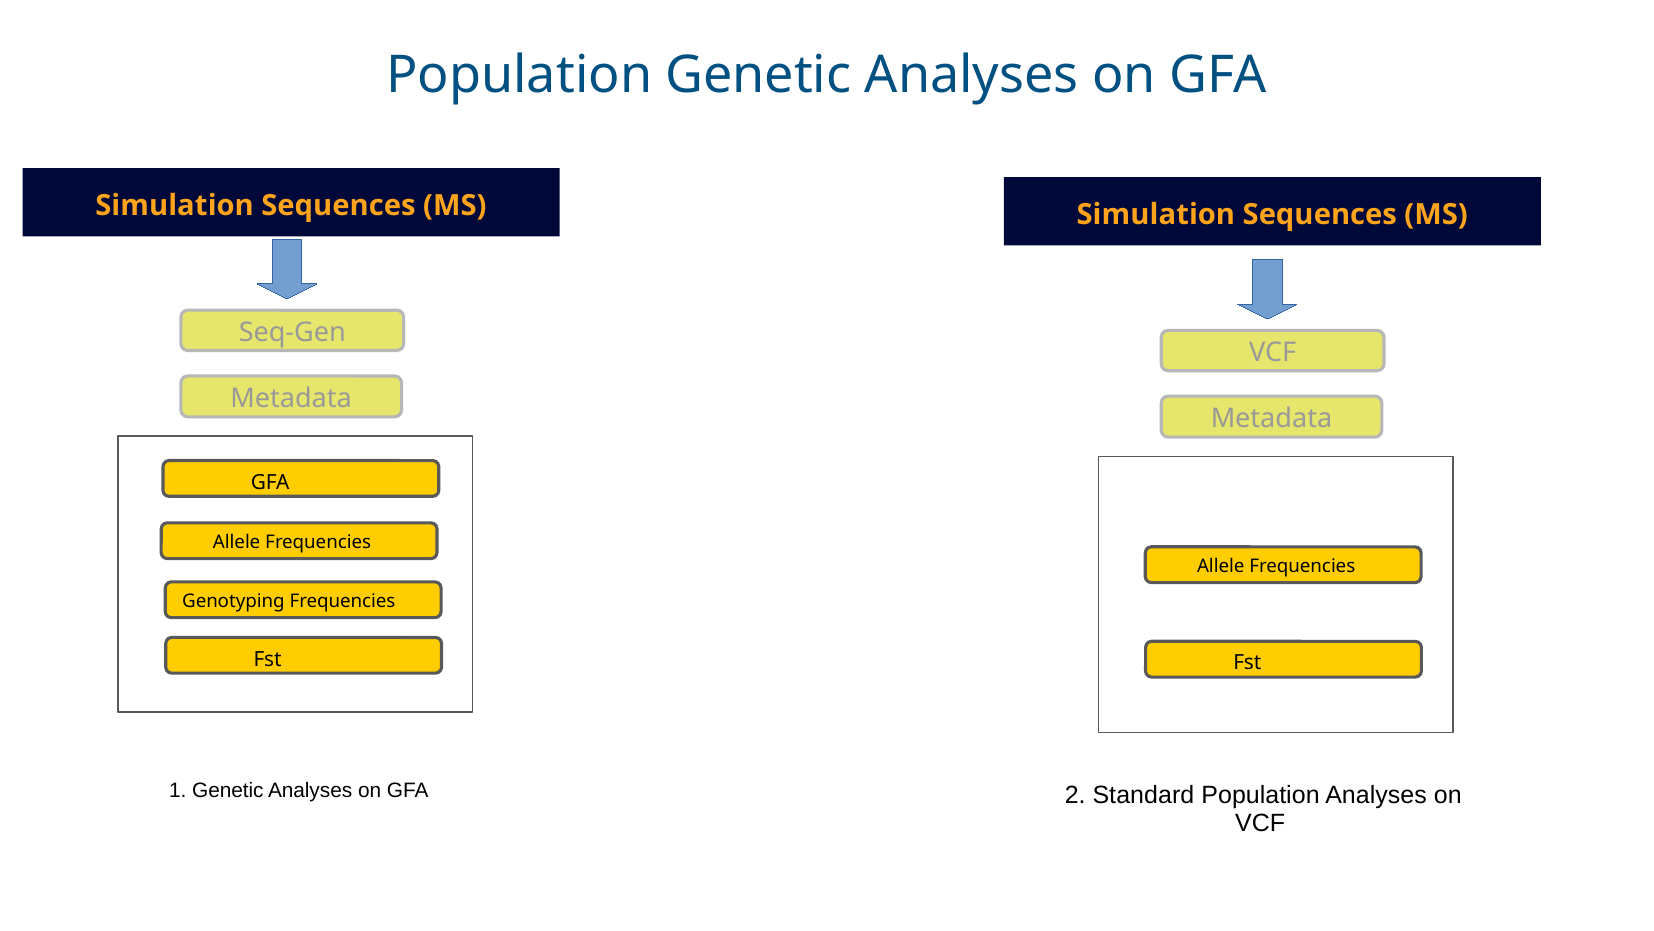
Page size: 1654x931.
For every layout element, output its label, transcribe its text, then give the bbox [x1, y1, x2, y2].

text_box 2. Standard Population Analyses on VCF [1086, 744, 1441, 875]
text_box Fst [1145, 641, 1422, 678]
text_box VCF [1161, 330, 1384, 371]
text_box GFA [162, 460, 439, 497]
text_box Allele Frequencies [1145, 546, 1422, 583]
text_box Seq-Gen [180, 310, 404, 351]
text_box Metadata [1161, 396, 1382, 438]
text_box Simulation Sequences (MS) [1003, 177, 1541, 246]
text_box Genotyping Frequencies [165, 581, 442, 618]
text_box Allele Frequencies [161, 522, 438, 559]
title Population Genetic Analyses on GFA [56, 25, 1598, 129]
text_box Metadata [180, 375, 402, 417]
text_box Fst [165, 637, 442, 674]
text_box [257, 239, 317, 299]
text_box 1. Genetic Analyses on GFA [113, 771, 485, 833]
text_box Simulation Sequences (MS) [22, 168, 560, 237]
text_box [1237, 259, 1297, 319]
